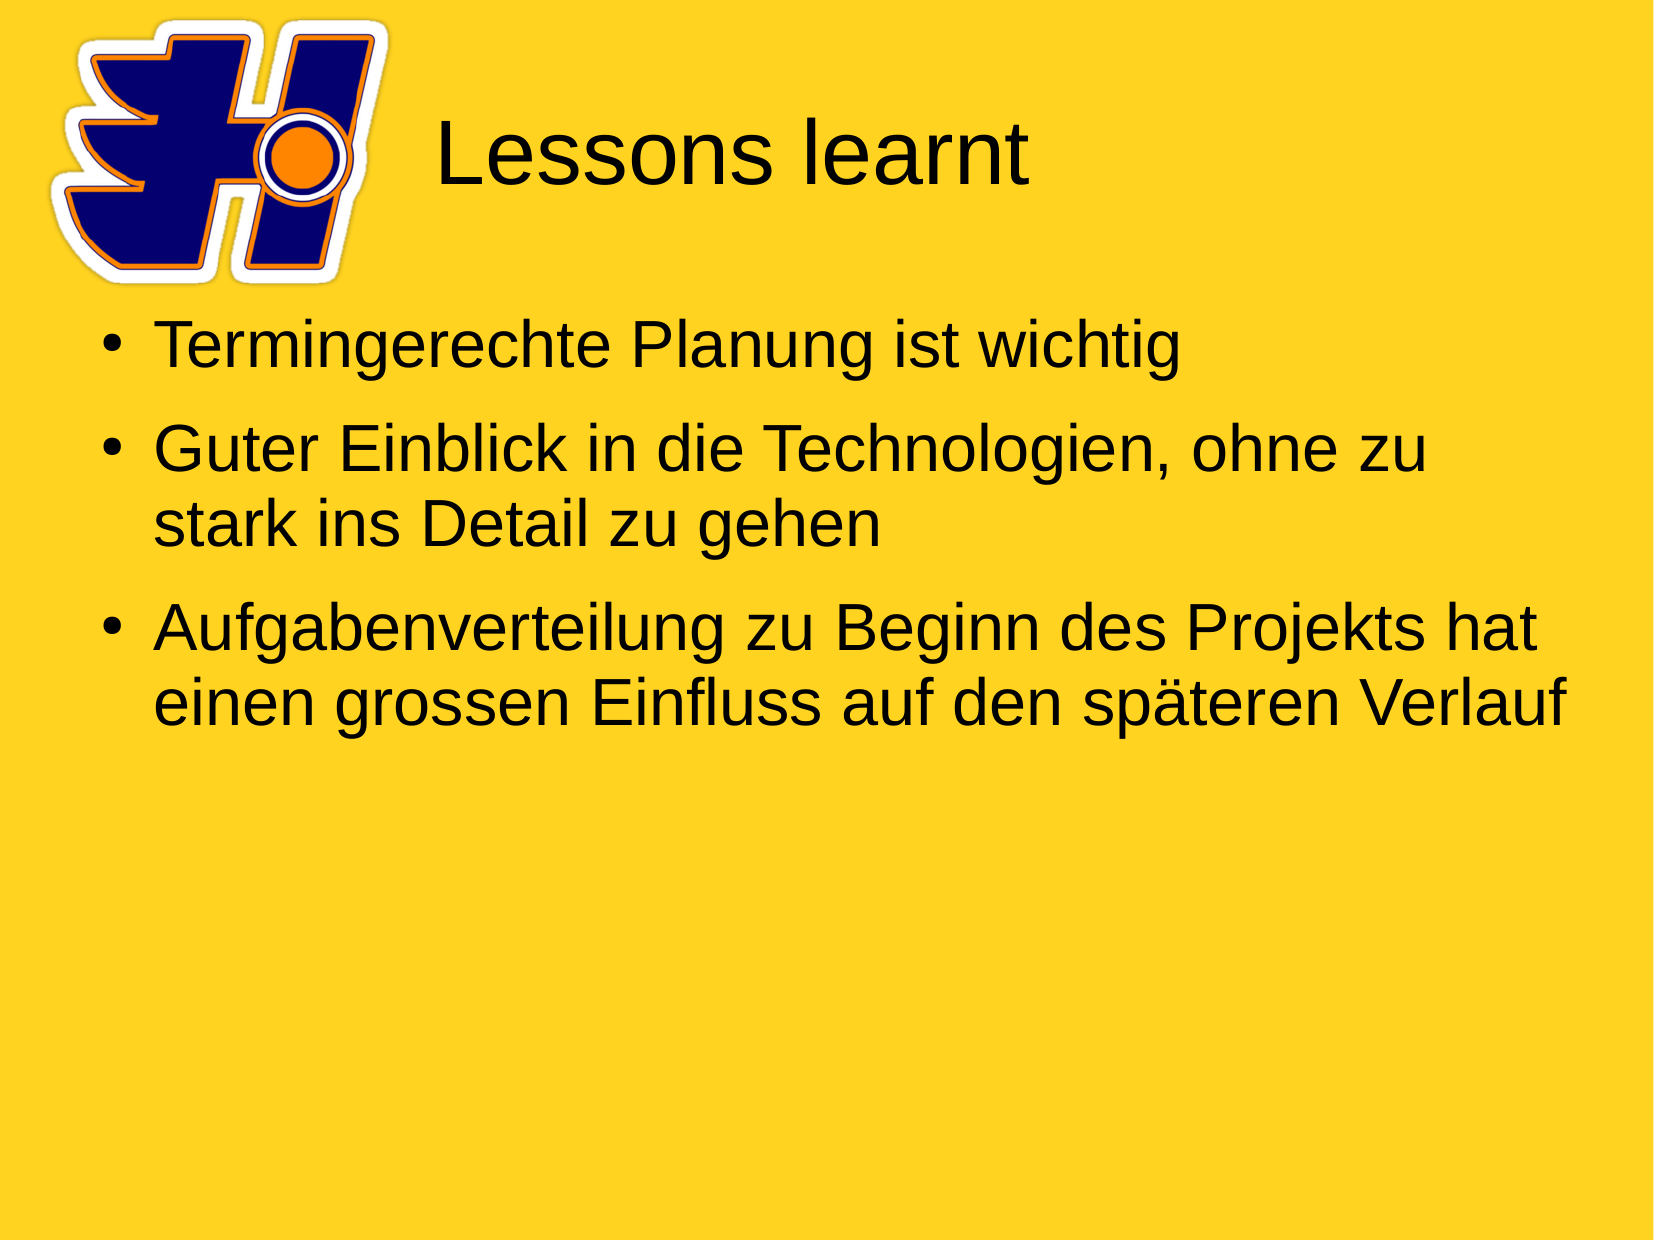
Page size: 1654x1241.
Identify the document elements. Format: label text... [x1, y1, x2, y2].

title Lessons learnt [401, 49, 1571, 257]
picture [35, 0, 402, 328]
list Termingerechte Planung ist wichtig Guter Einblick in die Technologien, ohne zu stark ins Detail zu gehen Aufgabenverteilung zu Beginn des Projekts hat einen grossen Einfluss auf den späteren Verlauf [82, 307, 1571, 1100]
